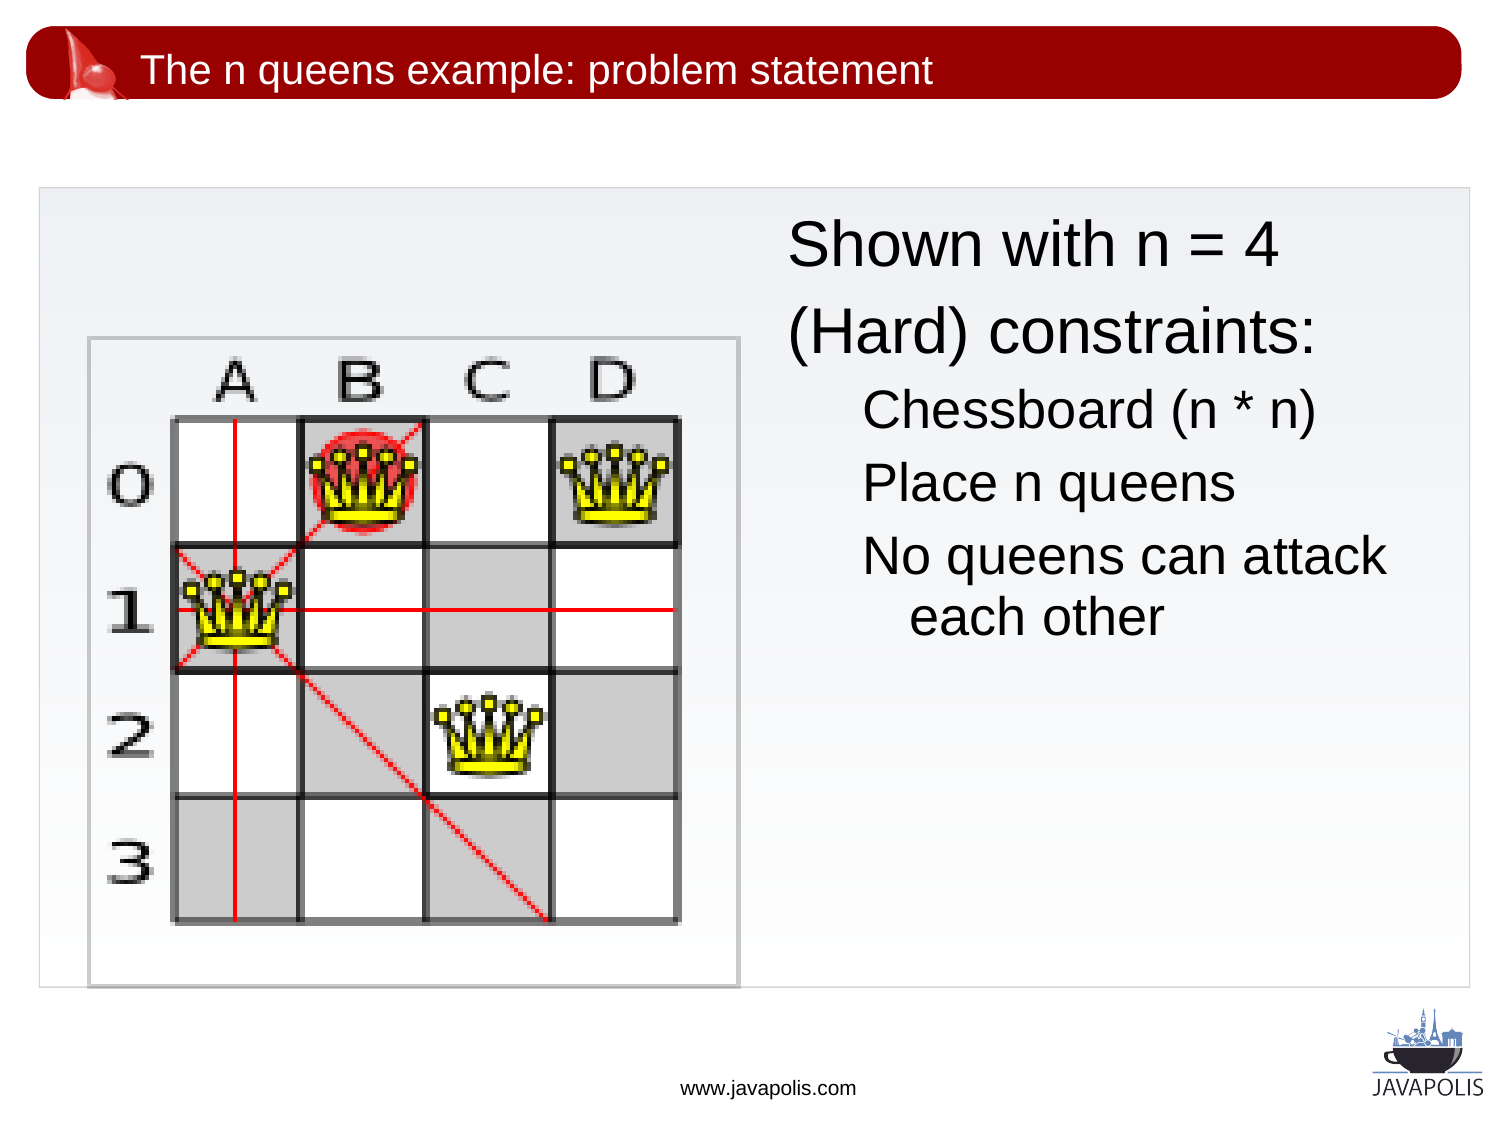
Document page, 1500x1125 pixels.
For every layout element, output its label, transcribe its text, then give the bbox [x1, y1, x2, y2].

title The n queens example: problem statement [125, 0, 1450, 100]
picture [1426, 1006, 1500, 1125]
list Shown with n = 4 (Hard) constraints: Chessboard (n * n) Place n queens No queens can attack each other [772, 199, 1426, 1125]
picture [62, 28, 125, 100]
picture [87, 336, 741, 989]
